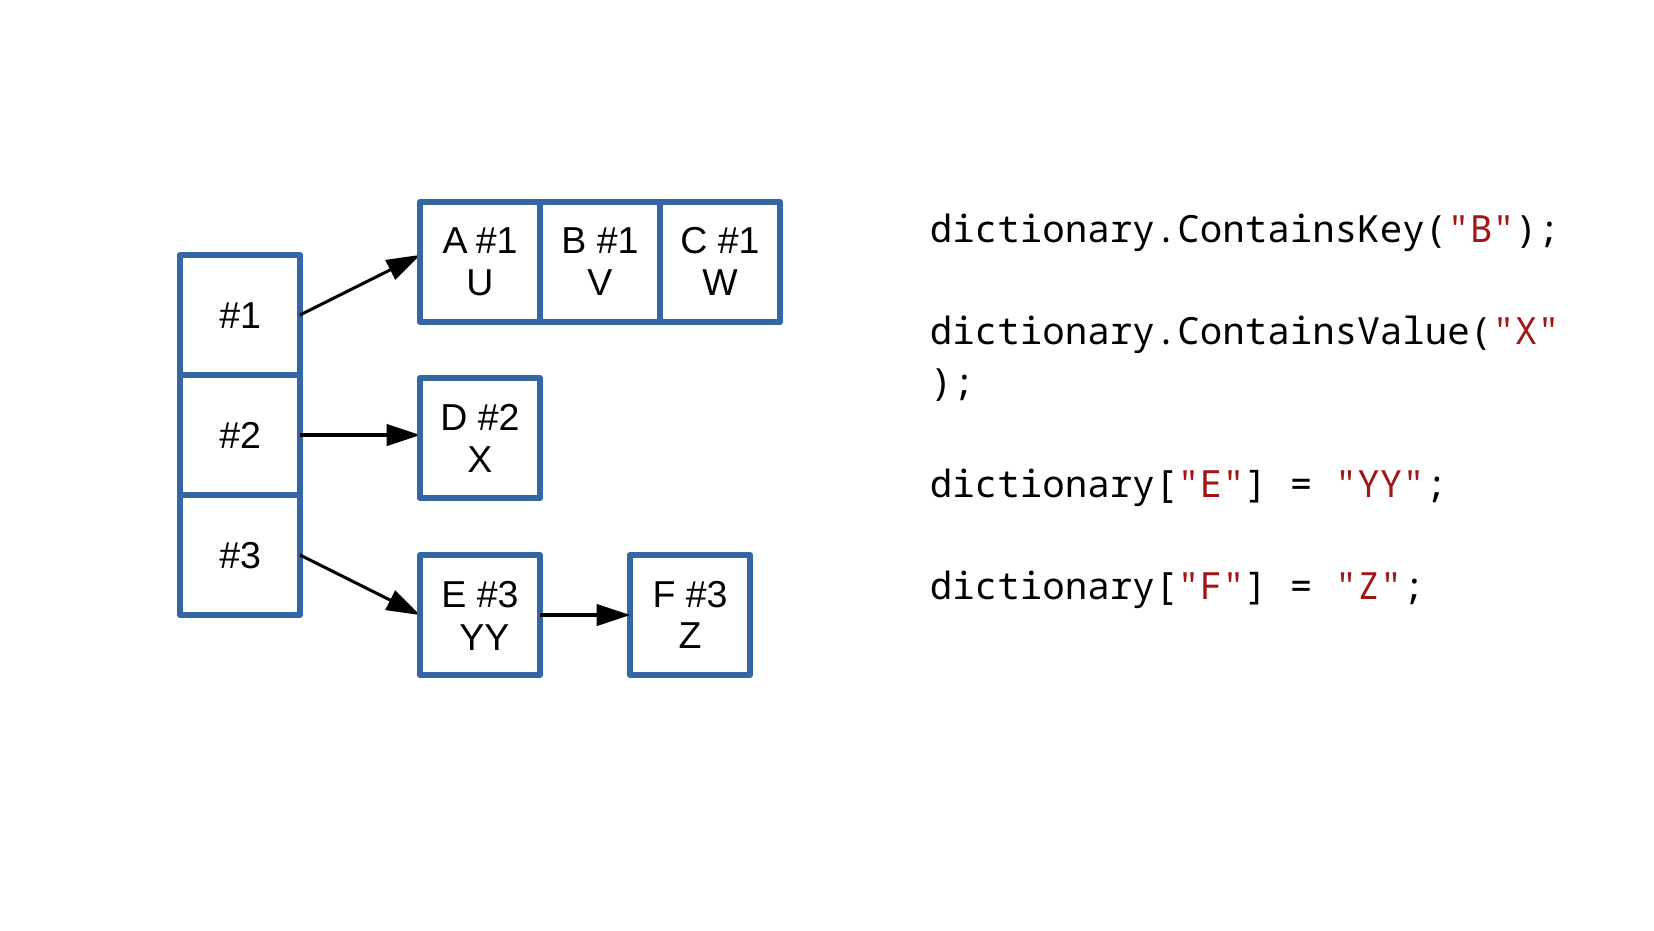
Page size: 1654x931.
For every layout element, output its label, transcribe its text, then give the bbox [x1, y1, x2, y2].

text_box E #3 Y [420, 555, 541, 676]
text_box #1 [180, 255, 301, 375]
text_box #2 [180, 375, 301, 495]
text_box C #1 W [660, 201, 781, 322]
text_box F #3 Z [630, 555, 751, 676]
text_box D #2 X [420, 378, 541, 499]
text_box A #1 U [420, 201, 540, 322]
text_box dictionary.ContainsKey("B"); dictionary.ContainsValue("X"); dictionary["E"] = "YY"; dictionary["F"] = "Z"; [915, 195, 1576, 518]
text_box #3 [180, 495, 301, 616]
text_box YY [446, 615, 522, 661]
text_box B #1 V [540, 201, 660, 322]
